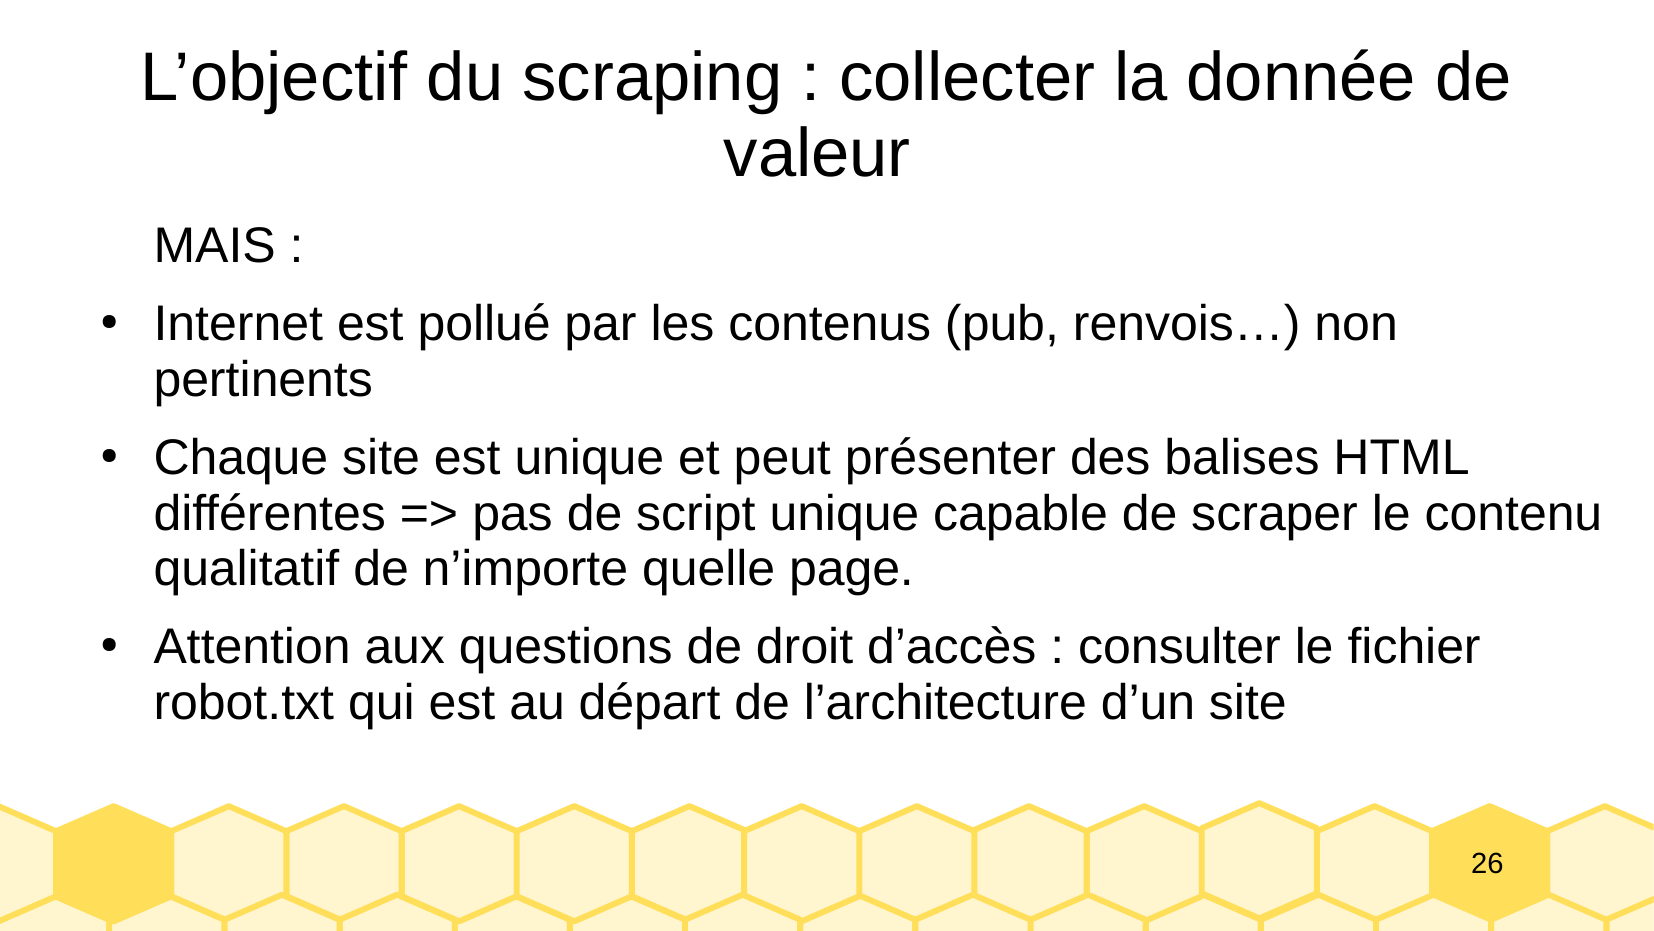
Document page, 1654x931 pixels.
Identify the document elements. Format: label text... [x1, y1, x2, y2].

title L’objectif du scraping : collecter la donnée de valeur [82, 37, 1571, 193]
list MAIS : Internet est pollué par les contenus (pub, renvois…) non pertinents Chaque site est unique et peut présenter des balises HTML différentes => pas de script unique capable de scraper le contenu qualitatif de n’importe quelle page. Attention aux questions de droit d’accès : consulter le fichier robot.txt qui est au départ de l’architecture d’un site [82, 217, 1625, 758]
